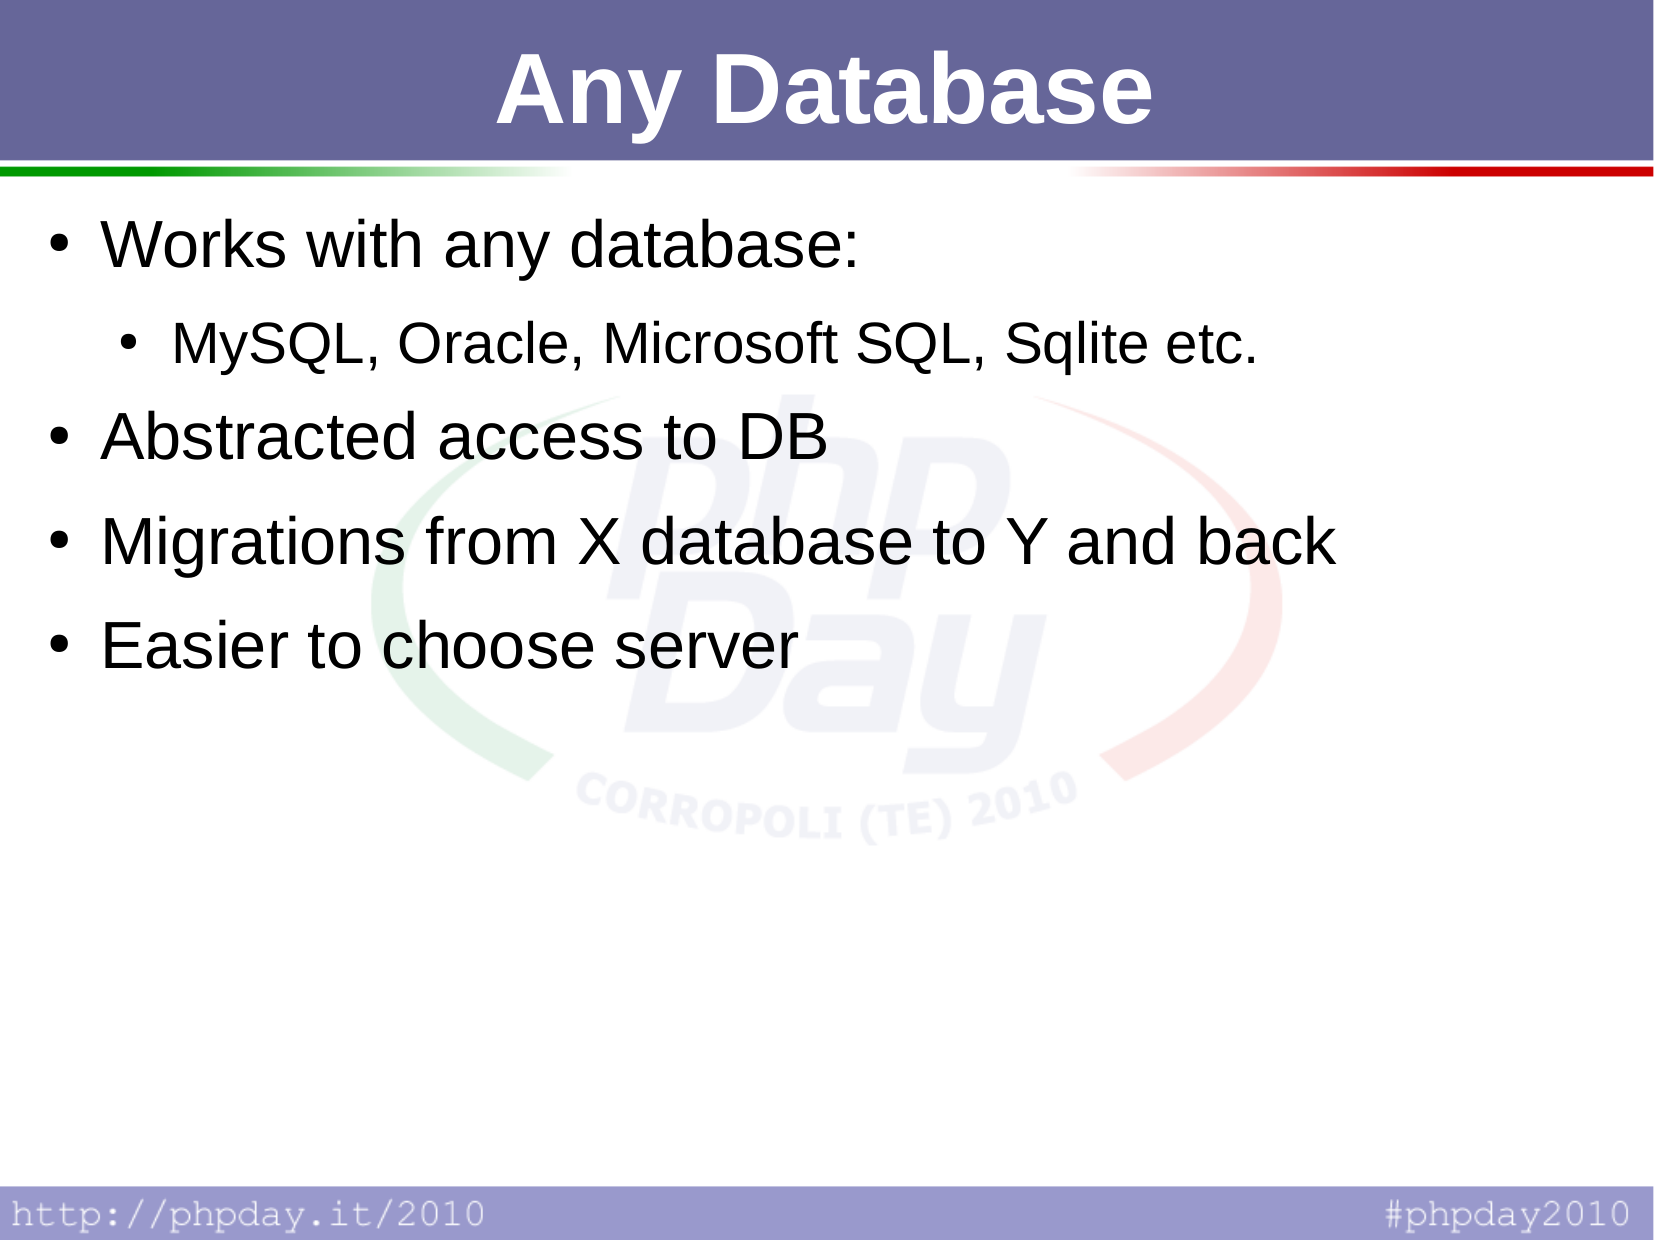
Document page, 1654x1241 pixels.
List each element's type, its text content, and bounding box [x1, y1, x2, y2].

title Any Database [29, 7, 1625, 170]
list Works with any database: MySQL, Oracle, Microsoft SQL, Sqlite etc. Abstracted access to DB Migrations from X database to Y and back Easier to choose server [29, 206, 1625, 1094]
picture [0, 0, 1654, 1240]
